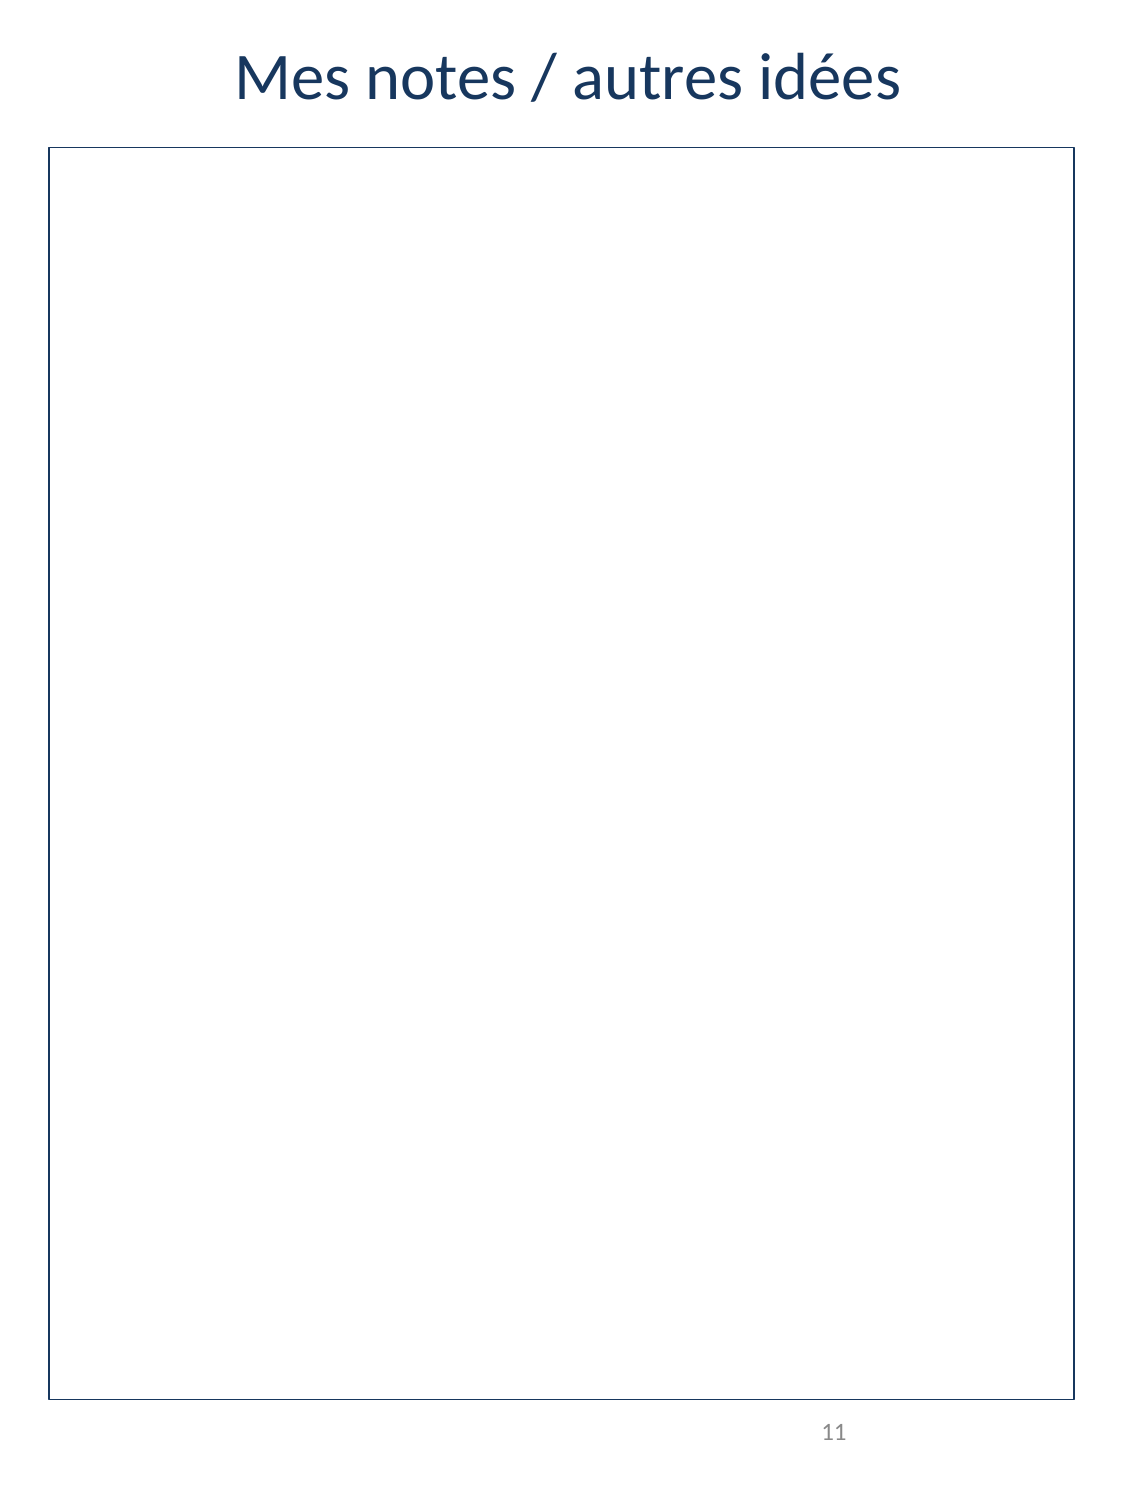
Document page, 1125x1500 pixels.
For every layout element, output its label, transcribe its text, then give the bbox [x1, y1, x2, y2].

title Mes notes / autres idées [90, 22, 1047, 124]
text_box [48, 147, 1074, 1400]
text_box 11 [806, 1400, 1069, 1471]
